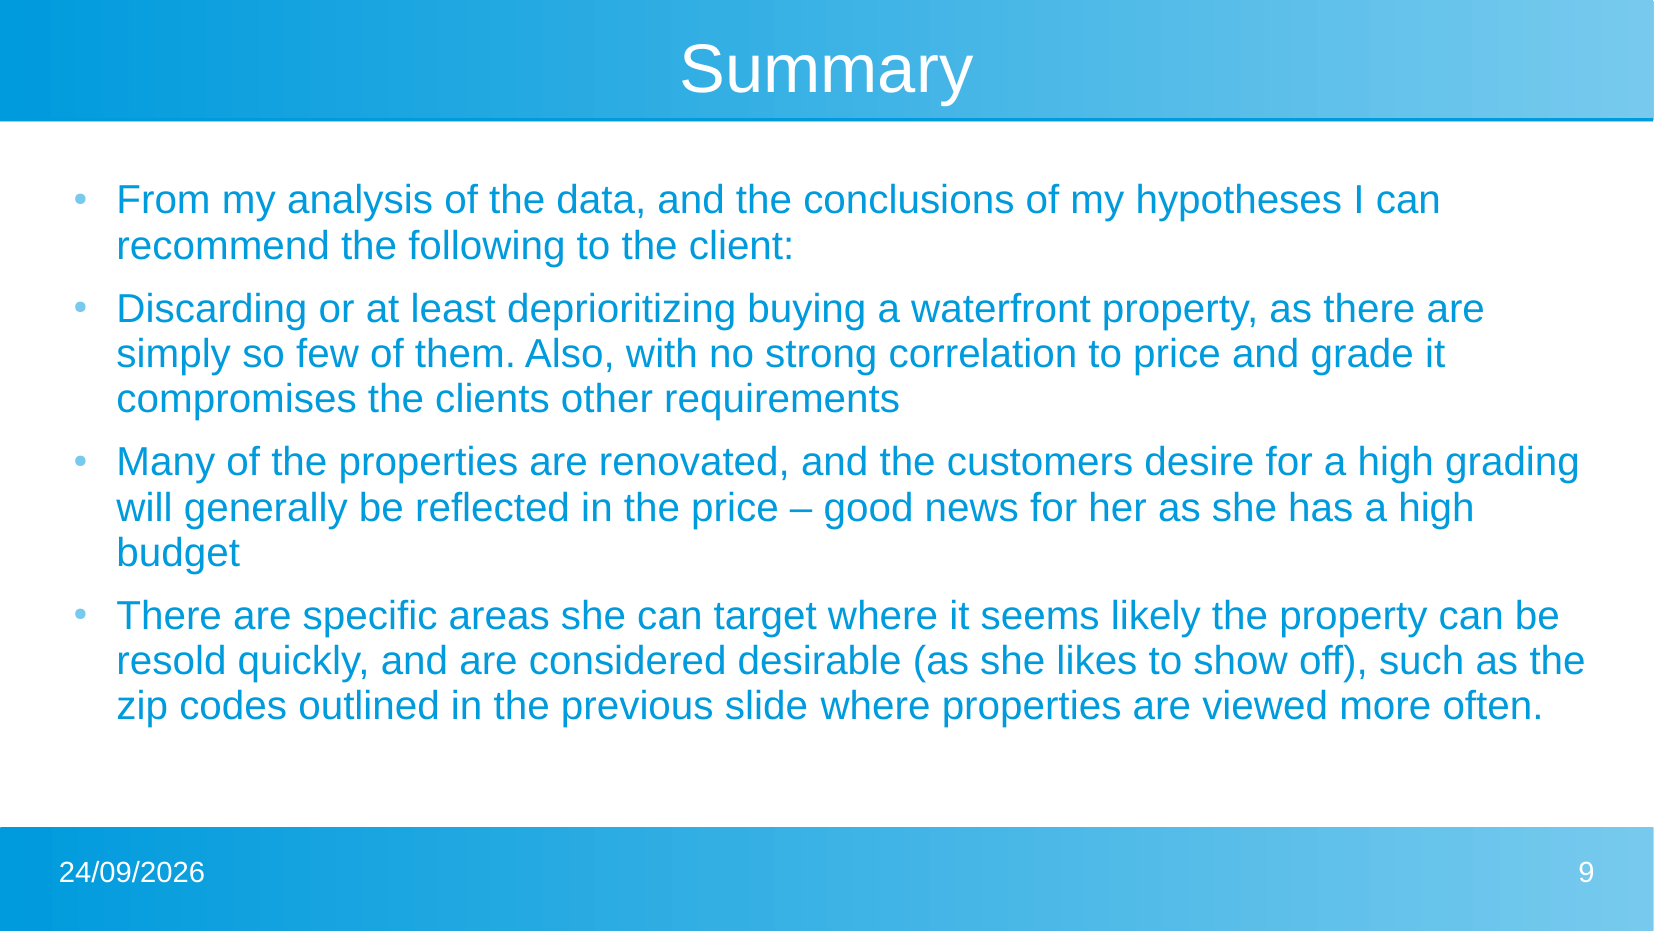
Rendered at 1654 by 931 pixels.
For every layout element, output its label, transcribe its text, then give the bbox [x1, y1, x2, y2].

title Summary [59, 29, 1595, 108]
list From my analysis of the data, and the conclusions of my hypotheses I can recommend the following to the client: Discarding or at least deprioritizing buying a waterfront property, as there are simply so few of them. Also, with no strong correlation to price and grade it compromises the clients other requirements Many of the properties are renovated, and the customers desire for a high grading will generally be reflected in the price – good news for her as she has a high budget There are specific areas she can target where it seems likely the property can be resold quickly, and are considered desirable (as she likes to show off), such as the zip codes outlined in the previous slide where properties are viewed more often. [59, 177, 1595, 768]
